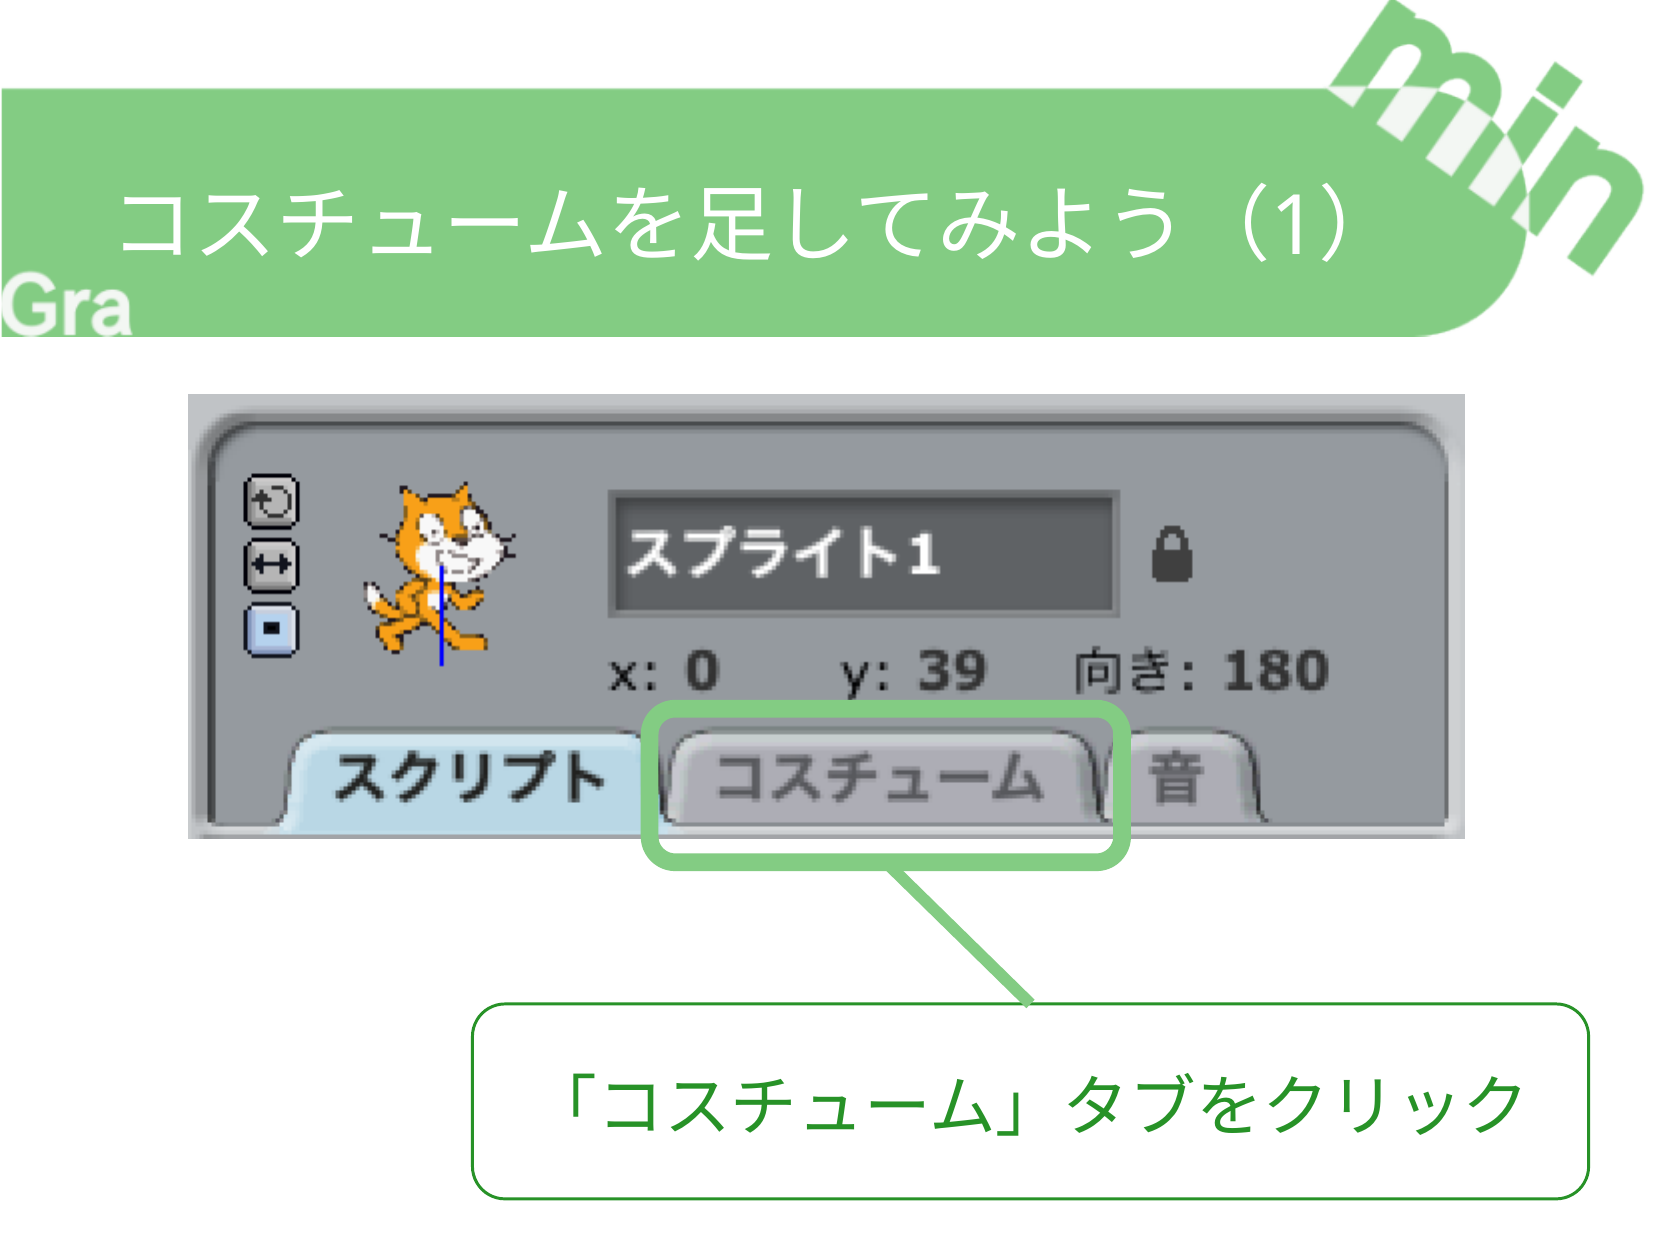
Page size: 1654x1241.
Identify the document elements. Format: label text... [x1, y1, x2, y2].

text_box 「コスチューム」タブをクリック [472, 1003, 1589, 1199]
picture [1, 0, 1654, 337]
picture [188, 394, 1465, 839]
picture [659, 718, 1113, 839]
title コスチュームを足してみよう（1） [11, 134, 1501, 303]
